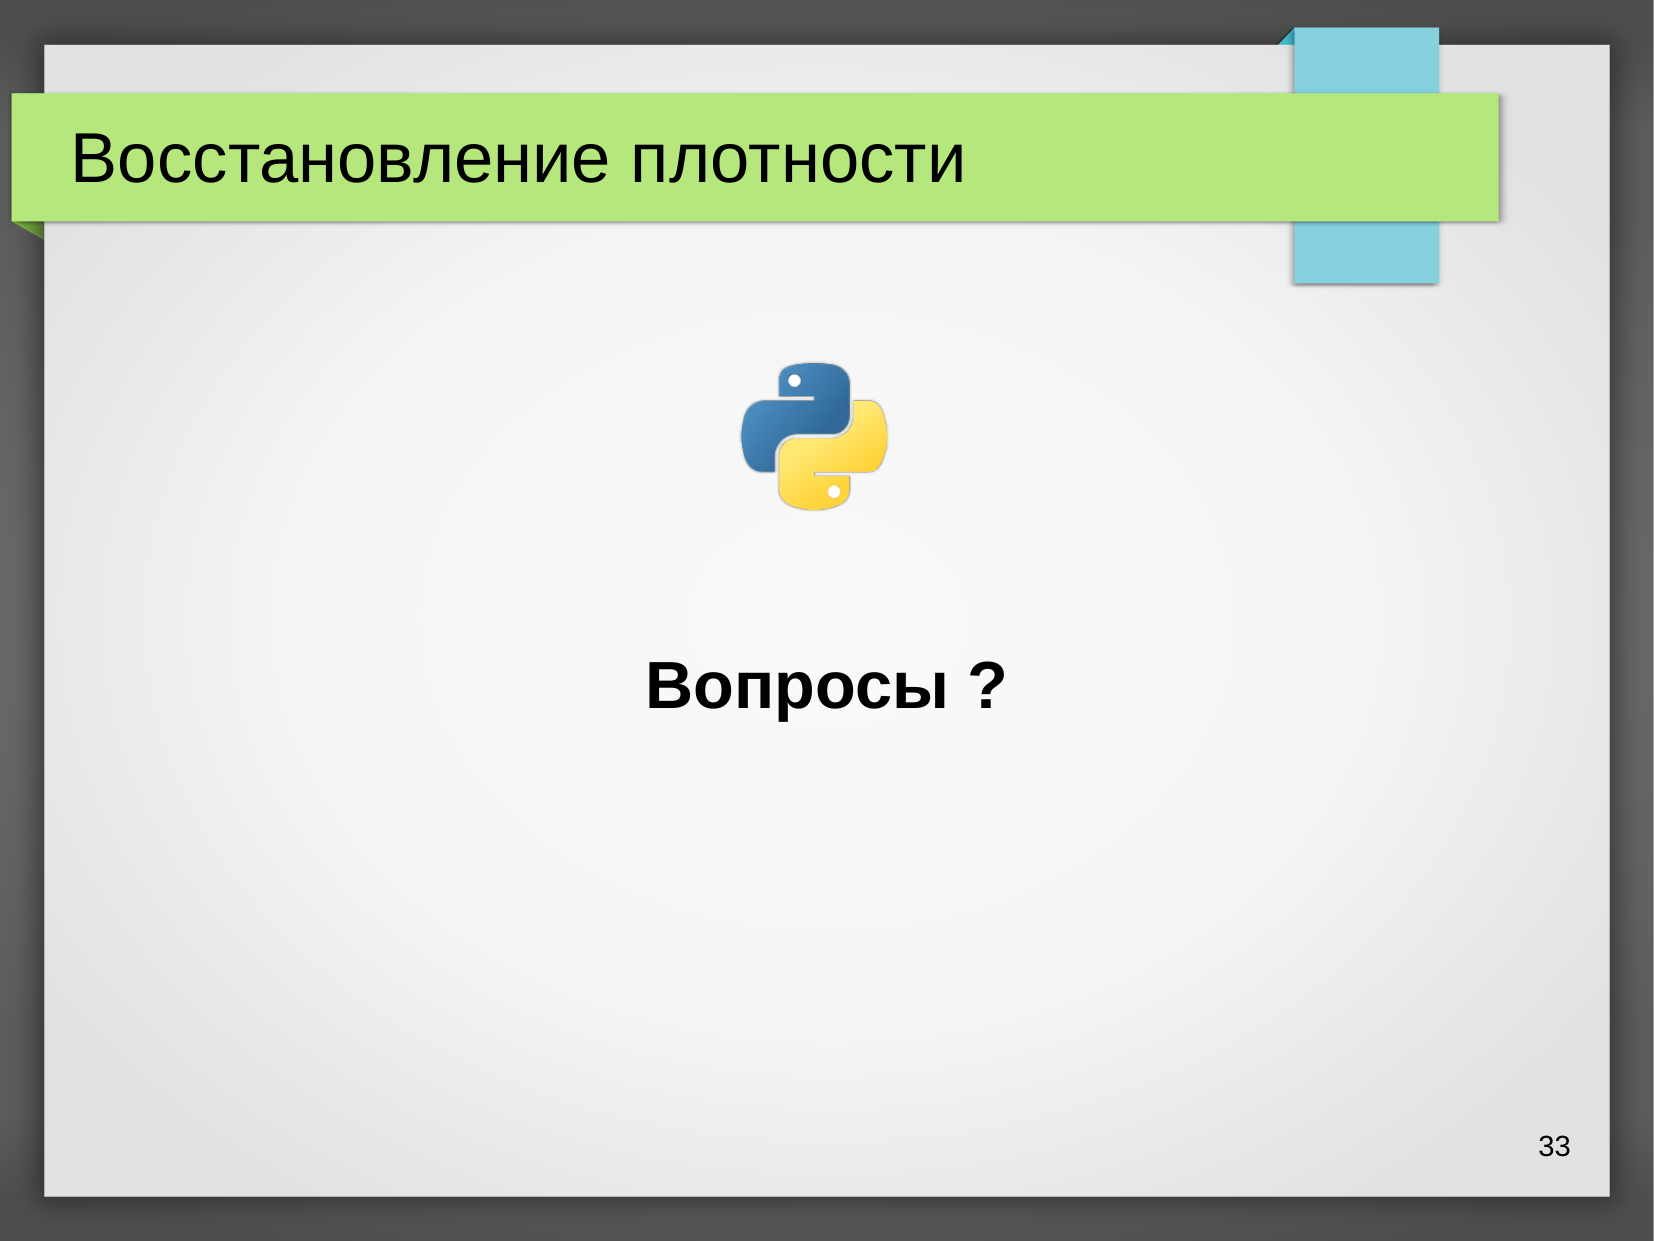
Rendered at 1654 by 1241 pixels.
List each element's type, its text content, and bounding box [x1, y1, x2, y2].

title Восстановление плотности [70, 118, 1205, 199]
subtitle Вопросы ? [82, 236, 1571, 1134]
picture [0, 0, 1654, 1241]
